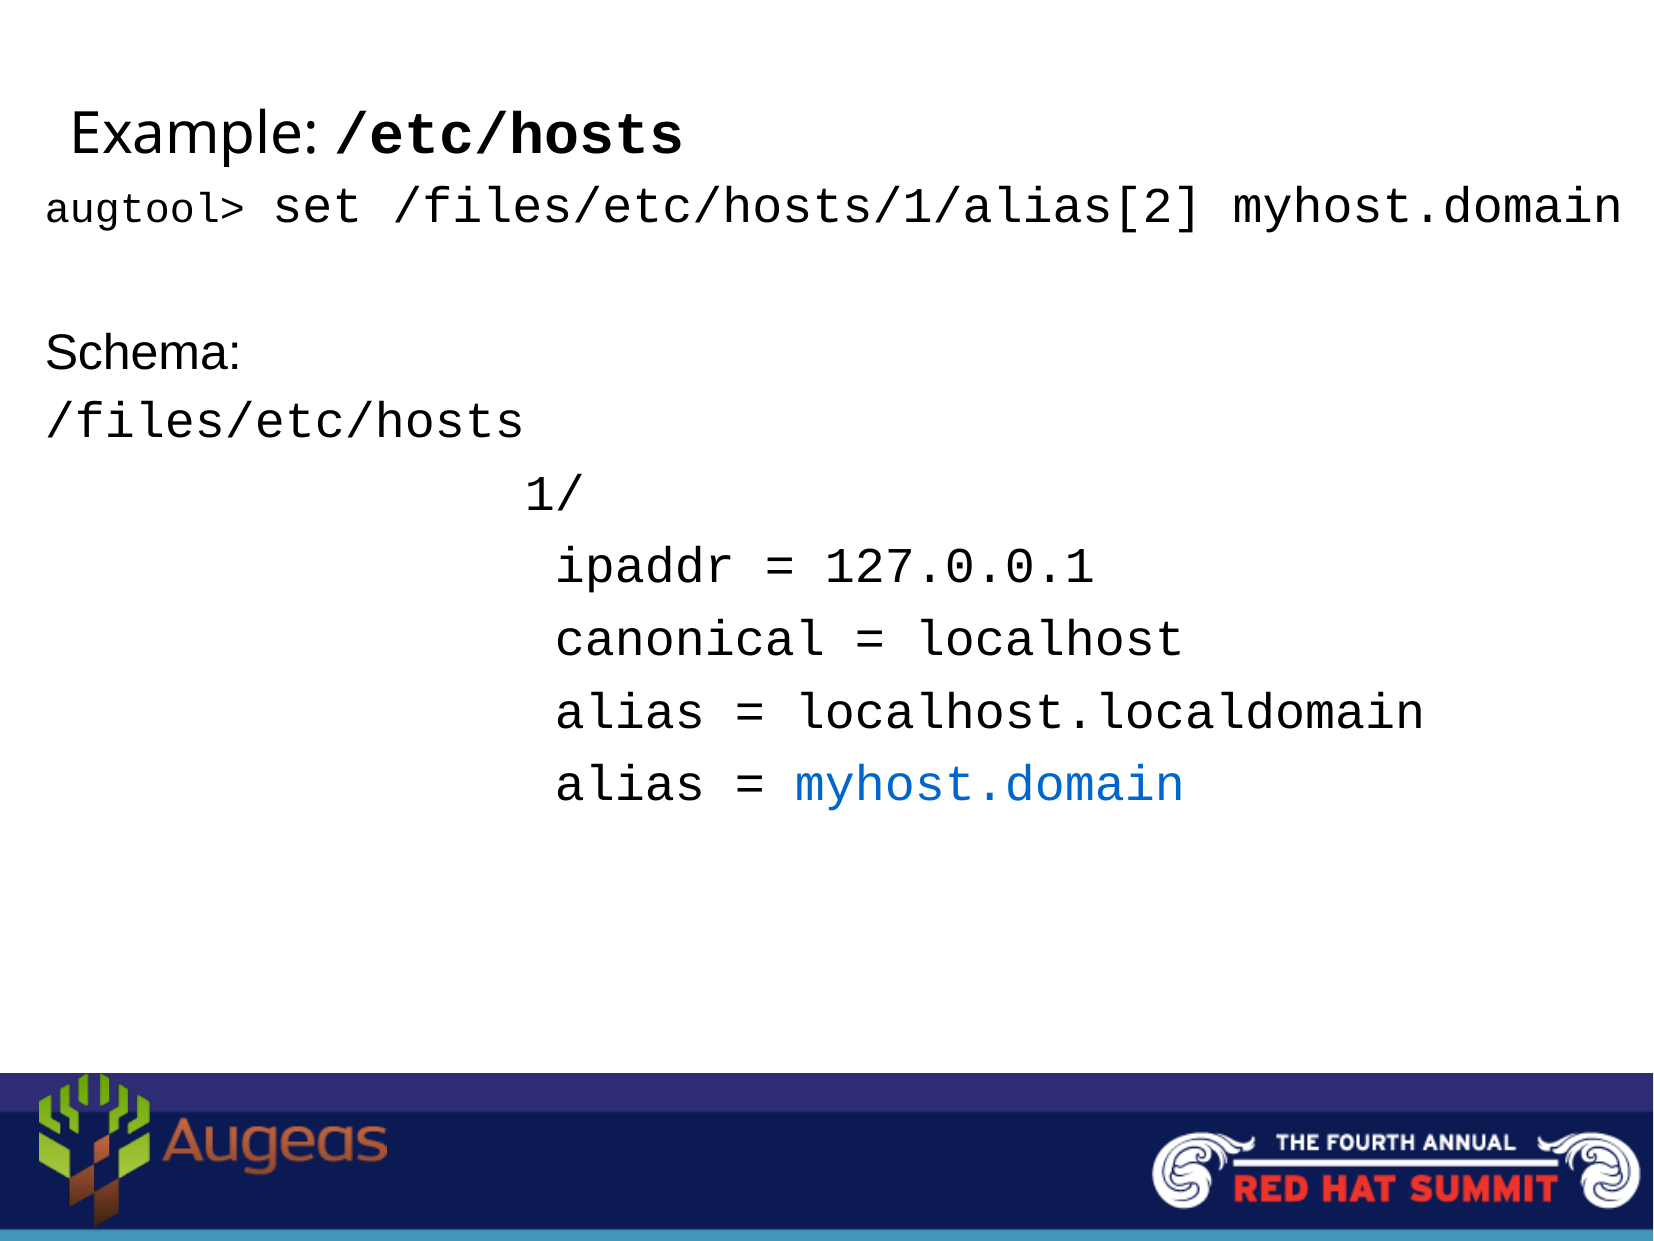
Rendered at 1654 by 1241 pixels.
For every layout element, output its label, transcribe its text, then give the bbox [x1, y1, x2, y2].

title Example: /etc/hosts [69, 71, 1501, 180]
list augtool> set /files/etc/hosts/1/alias[2] myhost.domain Schema: /files/etc/hosts 1/ ipaddr = 127.0.0.1 canonical = localhost alias = localhost.localdomain alias = myhost.domain [44, 180, 1631, 1089]
picture [0, 1073, 1654, 1241]
